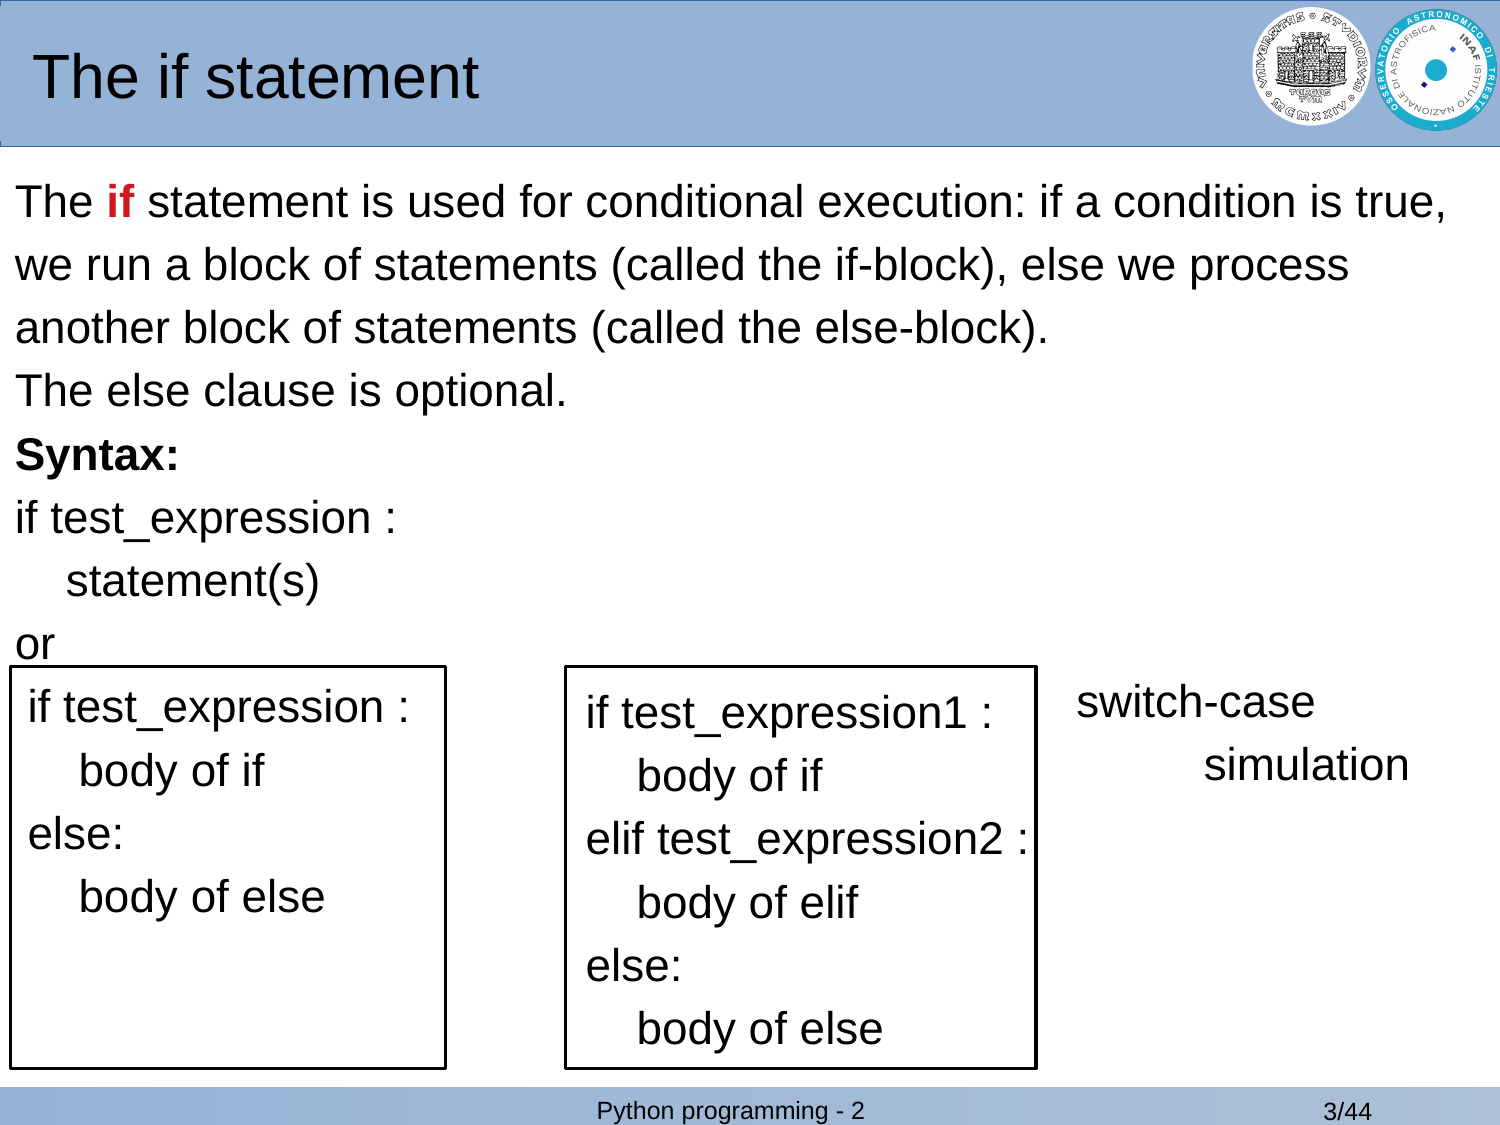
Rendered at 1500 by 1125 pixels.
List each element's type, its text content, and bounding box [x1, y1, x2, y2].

picture [1253, 0, 1500, 155]
text_box [565, 666, 1037, 1069]
text_box The if statement [0, 5, 1253, 141]
text_box [10, 666, 446, 1069]
list switch-case simulation [1061, 655, 1487, 1084]
list The if statement is used for conditional execution: if a condition is true, we run a block of statements (called the if-block), else we process another block of statements (called the else-block). The else clause is optional. Syntax: if test_expression : statement(s) or if test_expression : body of if else: body of else [0, 155, 1500, 1012]
list if test_expression1 : body of if elif test_expression2 : body of elif else: body of else [570, 666, 1062, 1095]
